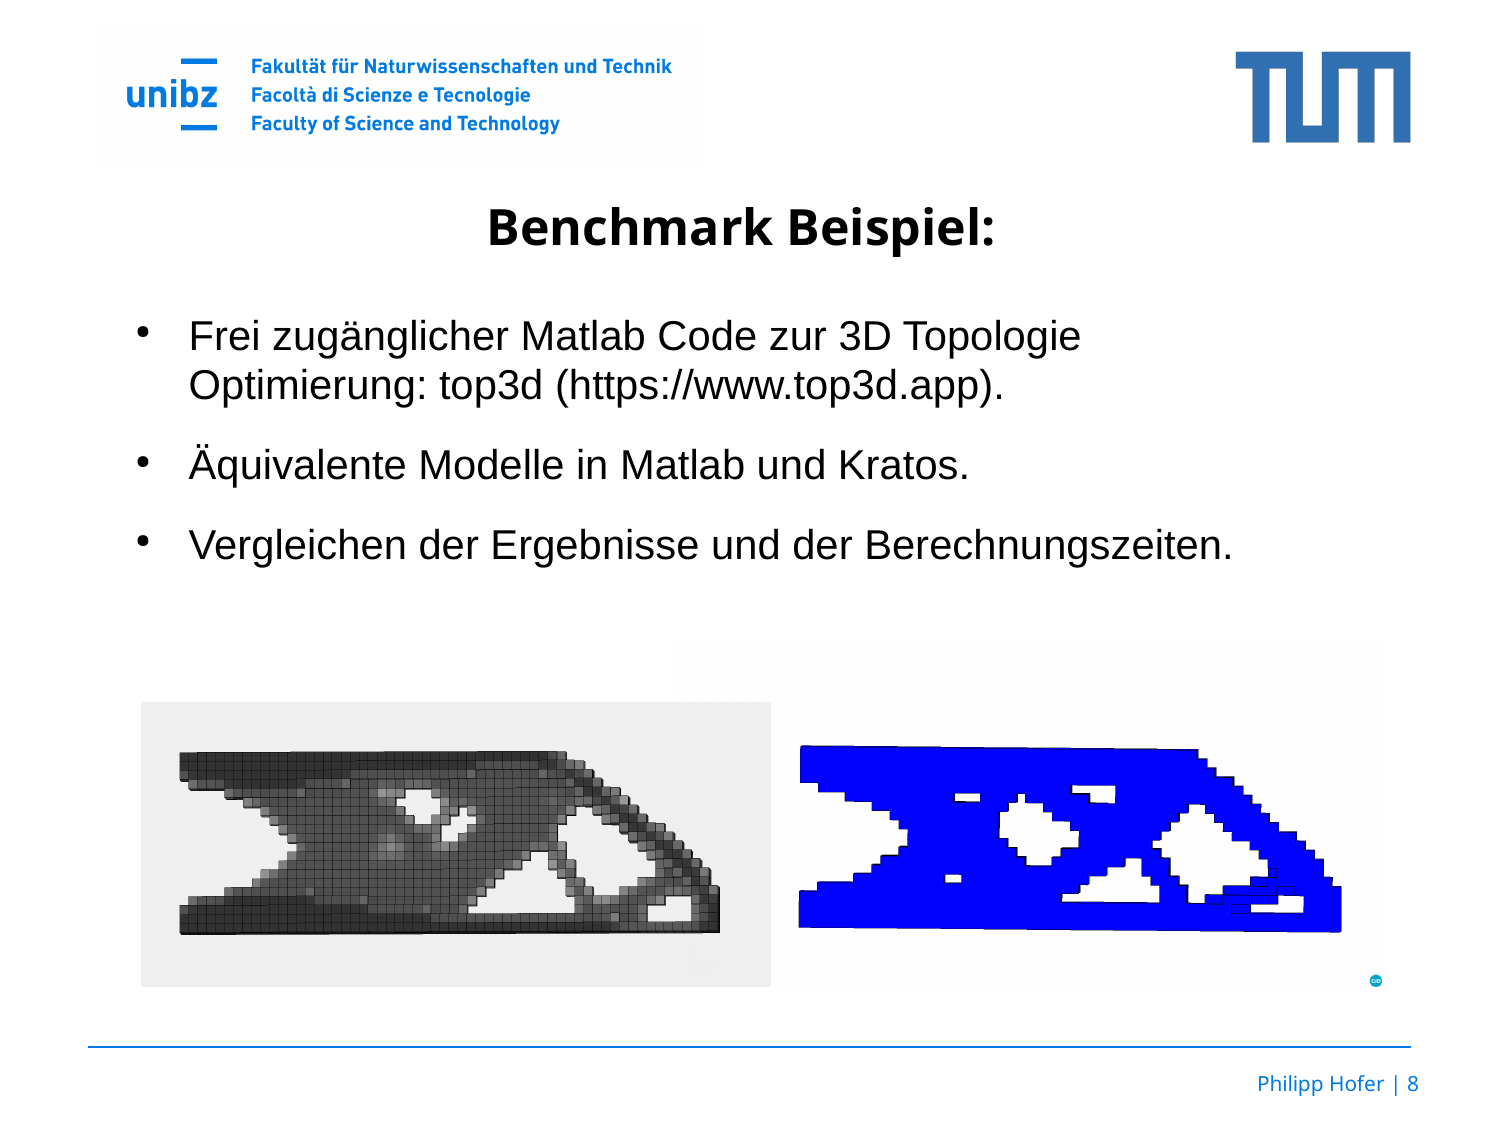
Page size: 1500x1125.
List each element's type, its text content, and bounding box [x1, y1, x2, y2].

text_box Frei zugänglicher Matlab Code zur 3D Topologie Optimierung: top3d (https://www.top3d.app). Äquivalente Modelle in Matlab und Kratos. Vergleichen der Ergebnisse und der Berechnungszeiten. [103, 221, 1335, 957]
picture [97, 28, 703, 164]
picture [141, 637, 1382, 987]
text_box Benchmark Beispiel: [103, 137, 1397, 300]
picture [1145, 0, 1500, 233]
